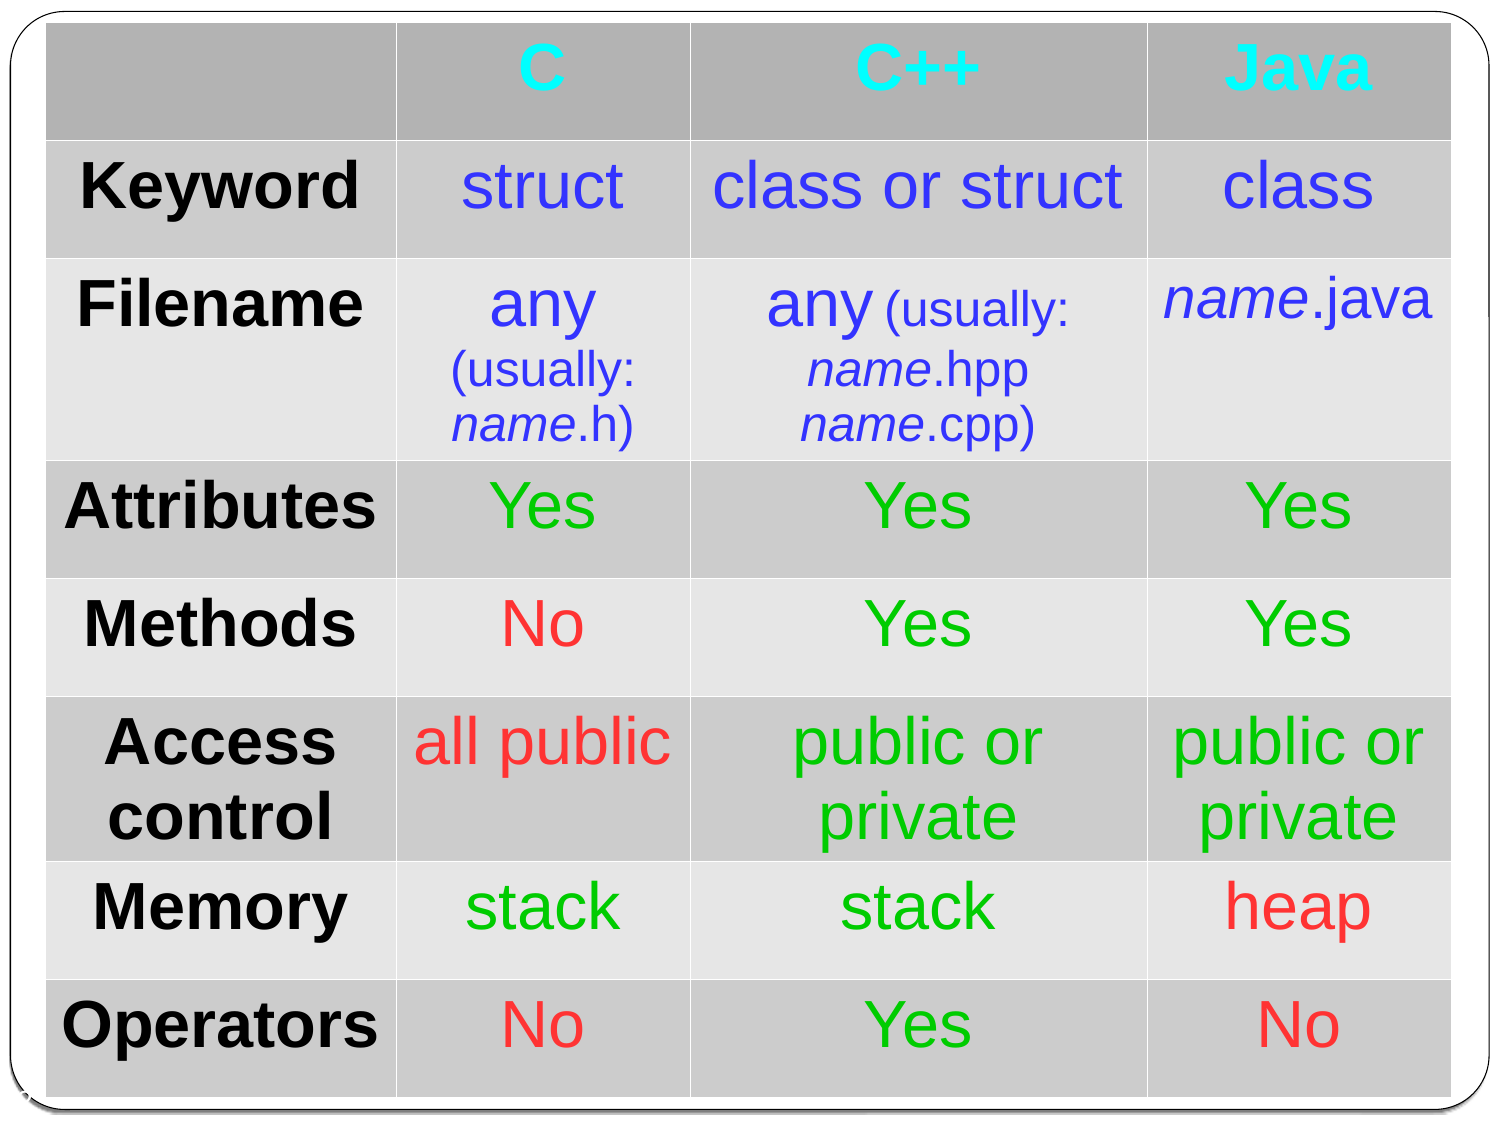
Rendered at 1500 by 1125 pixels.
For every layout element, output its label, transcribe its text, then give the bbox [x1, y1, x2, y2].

table_header C++ [691, 23, 1147, 140]
table_cell Methods [46, 579, 396, 696]
table_cell Yes [691, 980, 1147, 1097]
table_cell struct [397, 141, 690, 258]
table_cell Yes [1148, 579, 1451, 696]
table_cell Filename [46, 259, 396, 460]
table_cell Access control [46, 697, 396, 861]
table_cell class [1148, 141, 1451, 258]
table_cell Yes [397, 461, 690, 578]
table_cell any (usually: name.h) [397, 259, 690, 460]
table_cell Attributes [46, 461, 396, 578]
table_cell Yes [691, 579, 1147, 696]
table_header C [397, 23, 690, 140]
table_cell heap [1148, 862, 1451, 979]
table_cell No [397, 980, 690, 1097]
table_cell Yes [1148, 461, 1451, 578]
table_cell stack [397, 862, 690, 979]
table_cell all public [397, 697, 690, 861]
table_cell public or private [691, 697, 1147, 861]
table_cell class or struct [691, 141, 1147, 258]
table_cell public or private [1148, 697, 1451, 861]
table_cell Operators [46, 980, 396, 1097]
table_cell any (usually: name.hpp name.cpp) [691, 259, 1147, 460]
table_cell No [397, 579, 690, 696]
table_header Java [1148, 23, 1451, 140]
table_header [46, 23, 396, 140]
table_cell stack [691, 862, 1147, 979]
table_cell No [1148, 980, 1451, 1097]
table_cell Memory [46, 862, 396, 979]
table_cell Keyword [46, 141, 396, 258]
table_cell name.java [1148, 259, 1451, 460]
table_cell Yes [691, 461, 1147, 578]
slide_number <number> [0, 1074, 50, 1125]
